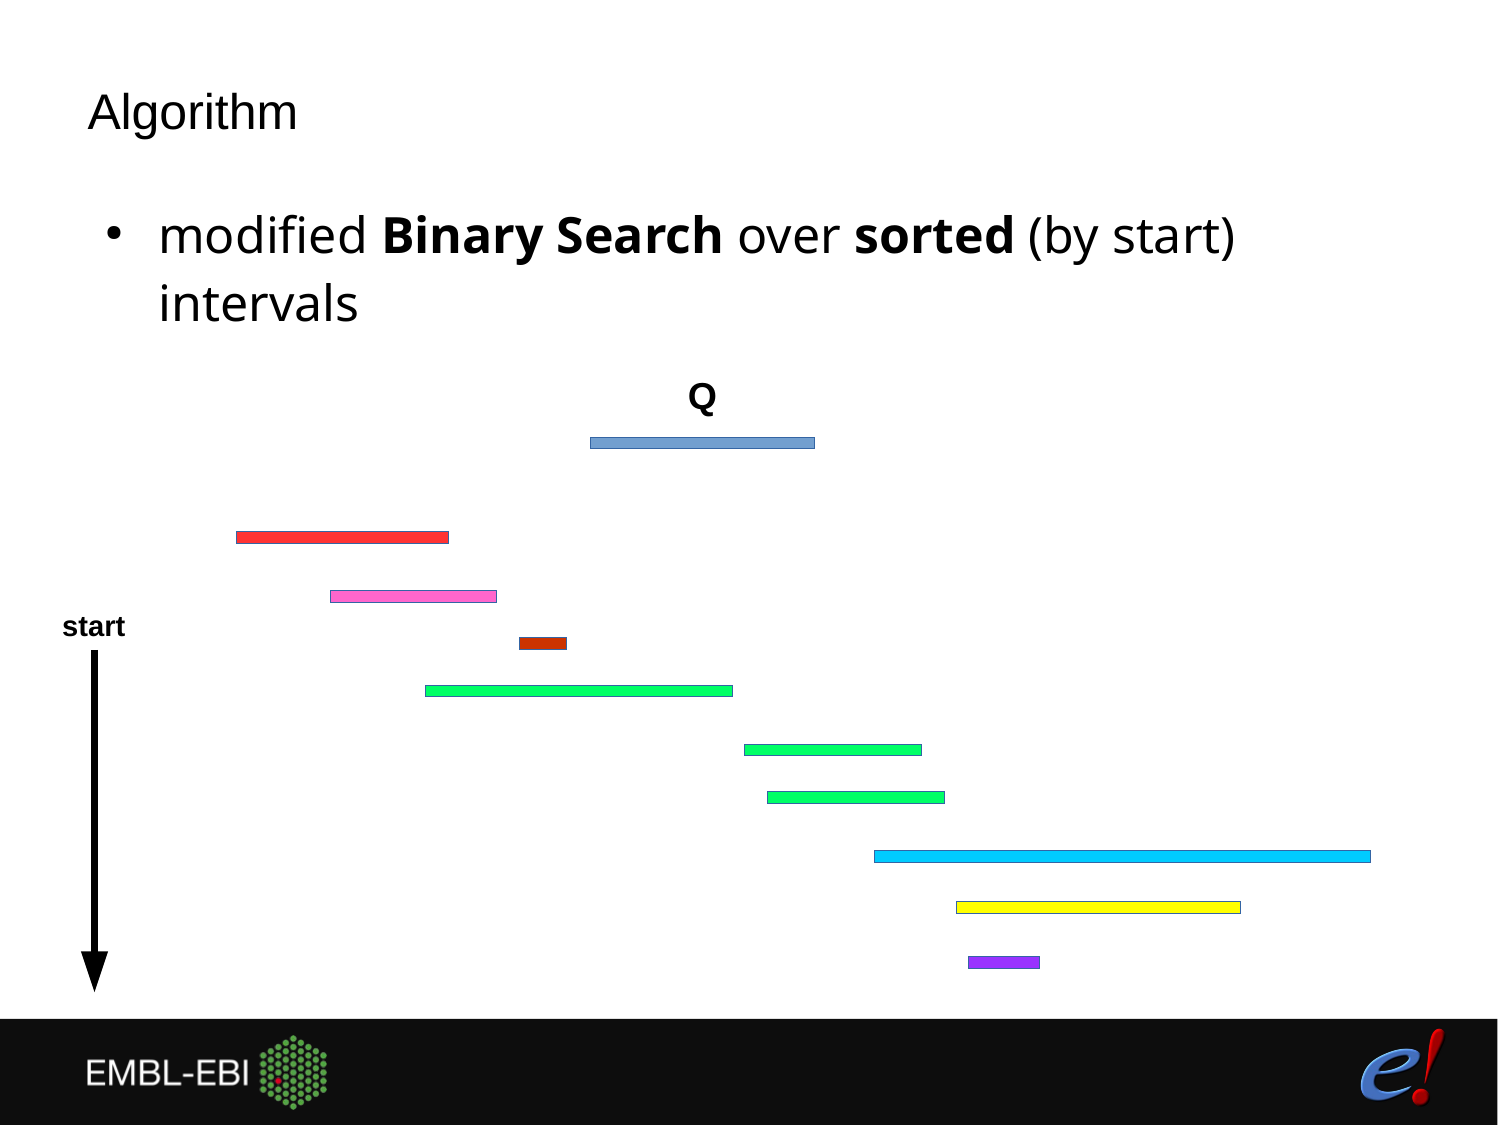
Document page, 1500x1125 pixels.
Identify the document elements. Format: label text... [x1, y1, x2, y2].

text_box [519, 637, 567, 650]
text_box [590, 437, 815, 449]
text_box [330, 590, 497, 603]
list modified Binary Search over sorted (by start) intervals [87, 200, 1425, 914]
text_box [236, 531, 449, 544]
text_box Q [673, 368, 733, 426]
picture [1357, 1026, 1448, 1112]
text_box [968, 956, 1040, 969]
text_box start [47, 602, 141, 650]
text_box [425, 685, 733, 697]
picture [87, 1035, 327, 1110]
text_box [874, 850, 1371, 863]
text_box [744, 744, 922, 756]
text_box [956, 901, 1241, 914]
text_box [767, 791, 945, 804]
title Algorithm [87, 50, 1425, 175]
